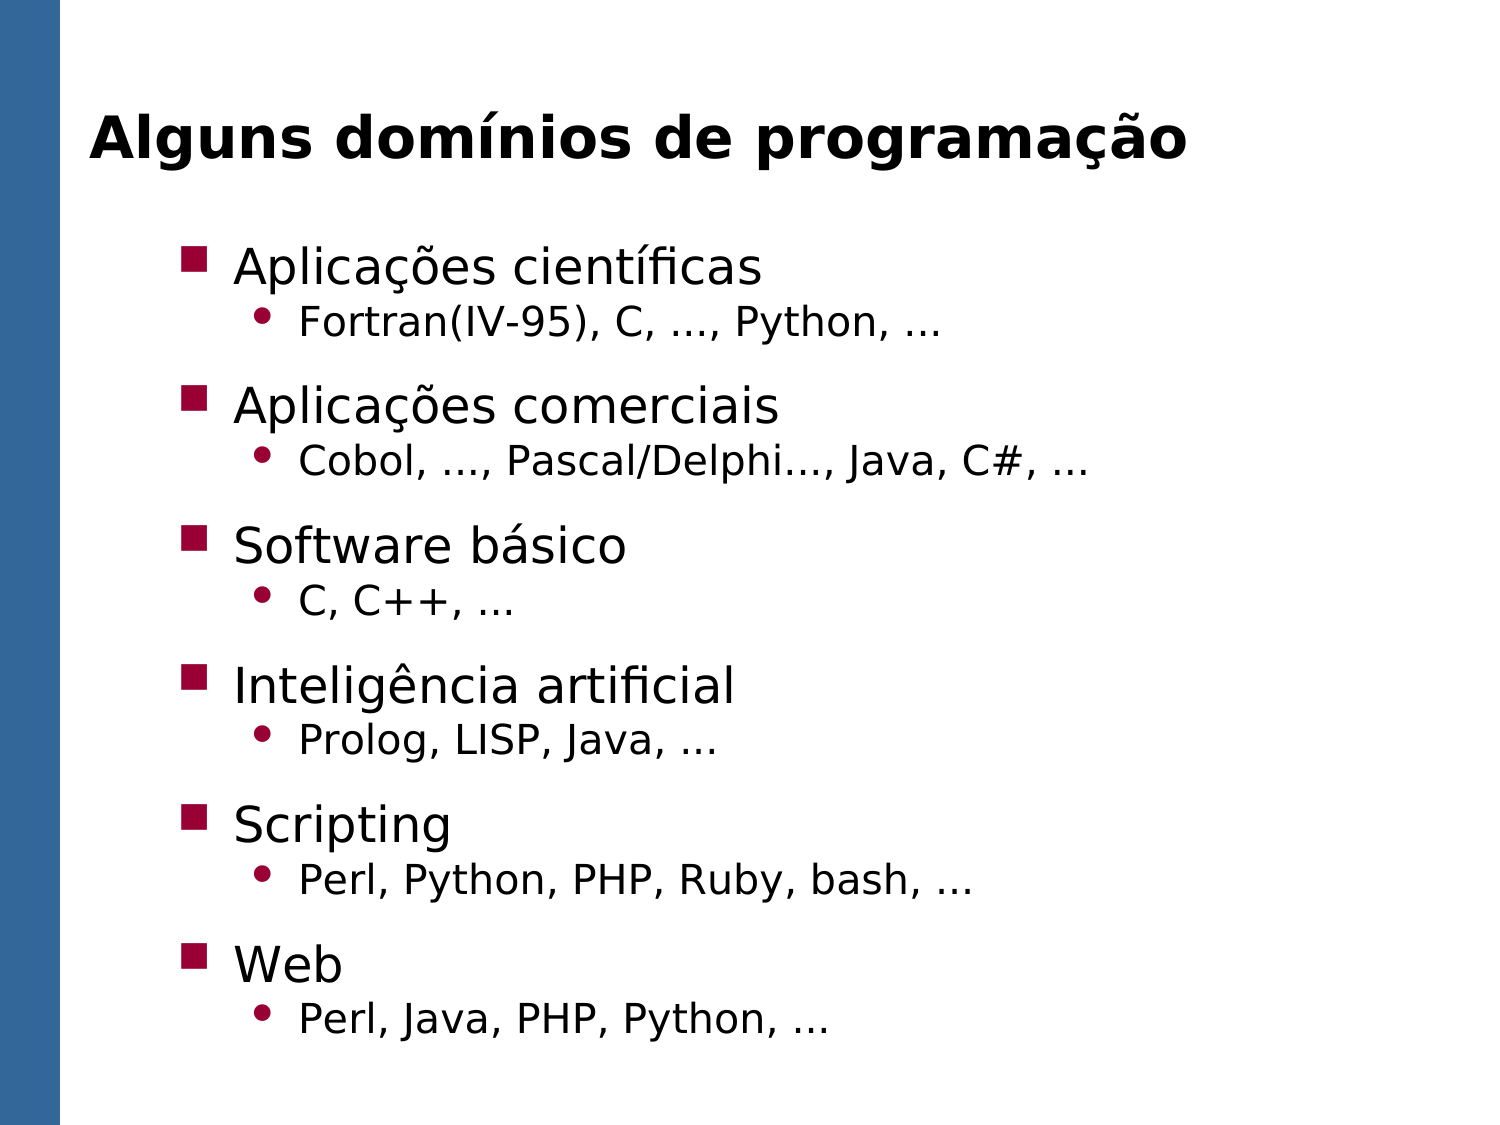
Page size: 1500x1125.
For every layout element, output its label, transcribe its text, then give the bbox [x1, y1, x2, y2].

list Aplicações científicas Fortran(IV-95), C, ..., Python, ... Aplicações comerciais Cobol, ..., Pascal/Delphi..., Java, C#, ... Software básico C, C++, ... Inteligência artificial Prolog, LISP, Java, ... Scripting Perl, Python, PHP, Ruby, bash, ... Web Perl, Java, PHP, Python, ... [162, 215, 1451, 1059]
title Alguns domínios de programação [75, 38, 1447, 232]
